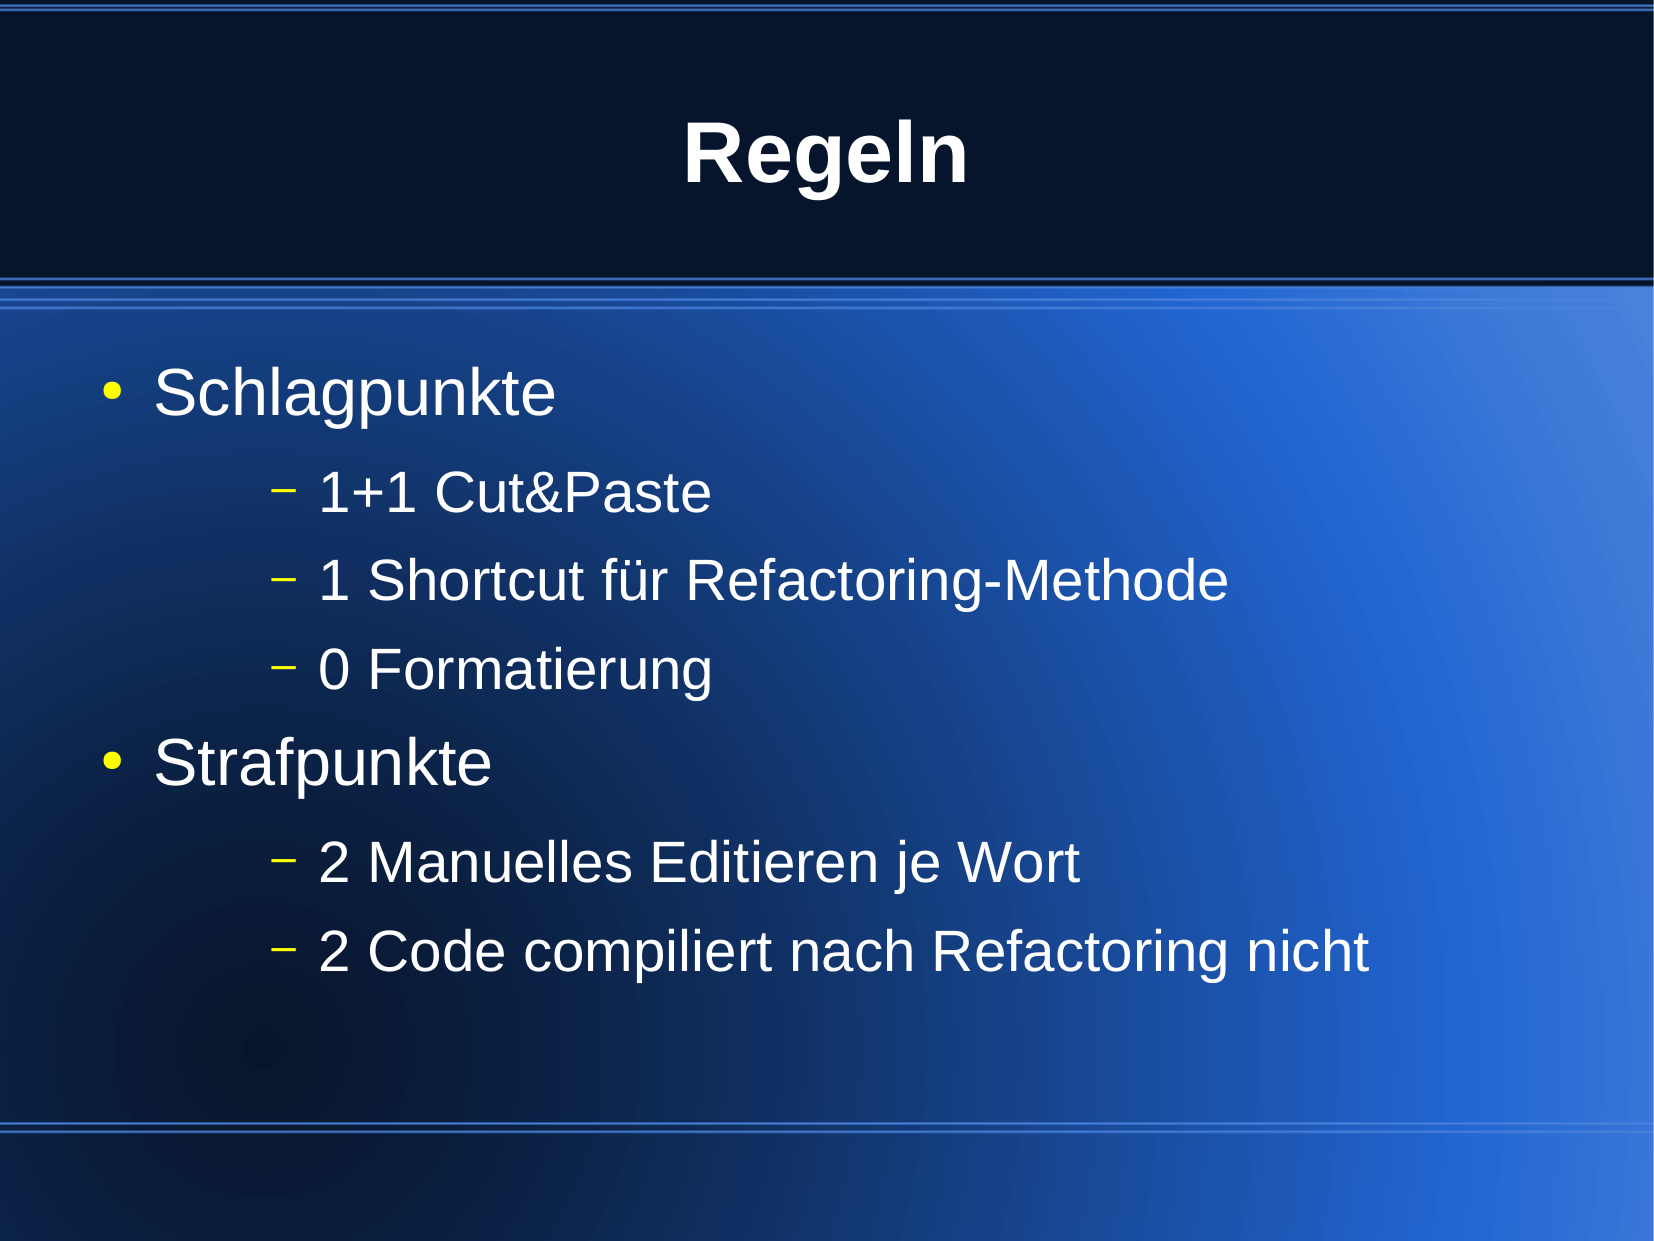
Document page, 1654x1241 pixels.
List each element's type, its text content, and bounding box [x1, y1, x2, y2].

list Schlagpunkte 1+1 Cut&Paste 1 Shortcut für Refactoring-Methode 0 Formatierung Strafpunkte 2 Manuelles Editieren je Wort 2 Code compiliert nach Refactoring nicht [82, 355, 1571, 1075]
title Regeln [82, 49, 1571, 257]
picture [0, 0, 1654, 1241]
